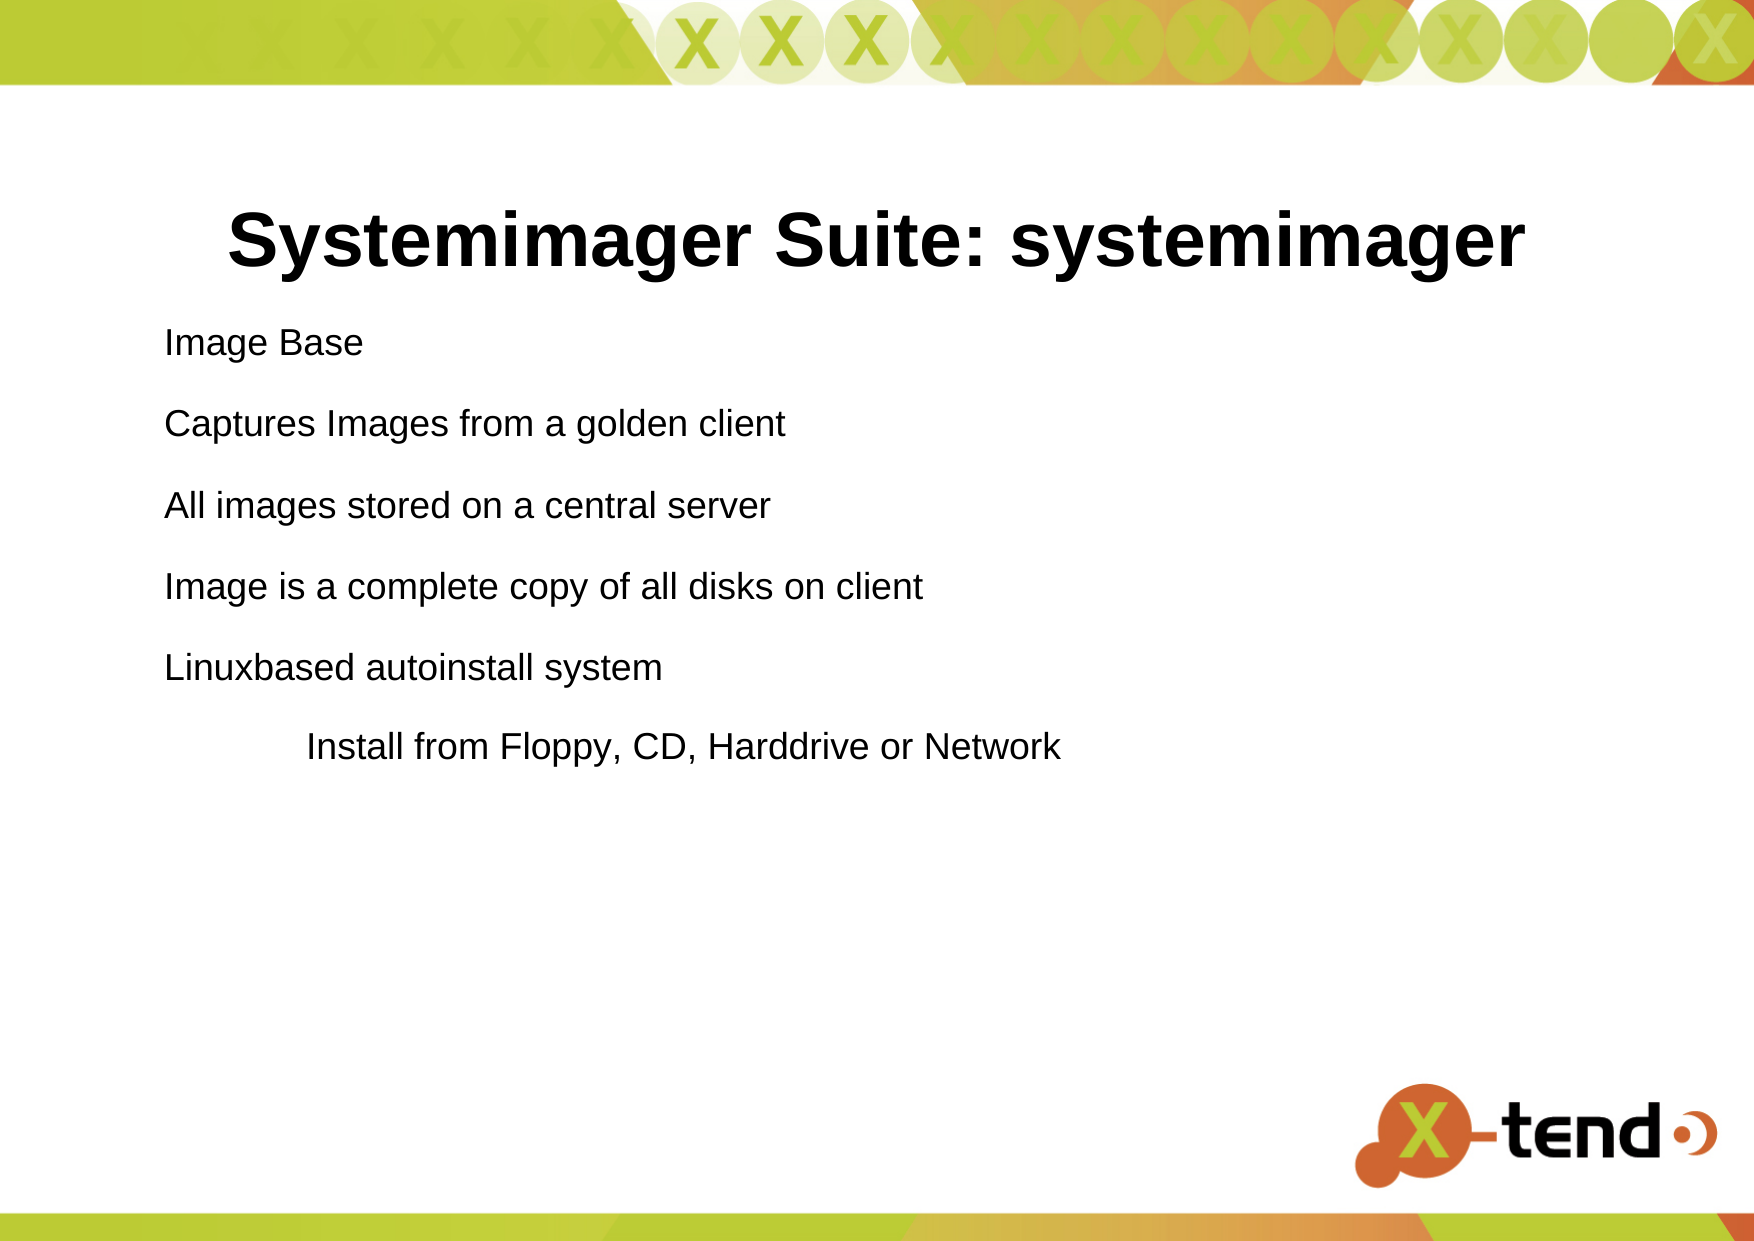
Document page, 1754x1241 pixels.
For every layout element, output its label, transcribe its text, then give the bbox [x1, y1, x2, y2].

list Systemimager Suite: systemimager Image Base Captures Images from a golden client All images stored on a central server Image is a complete copy of all disks on client Linuxbased autoinstall system Install from Floppy, CD, Harddrive or Network [128, 150, 1627, 1238]
picture [0, 0, 1754, 1241]
